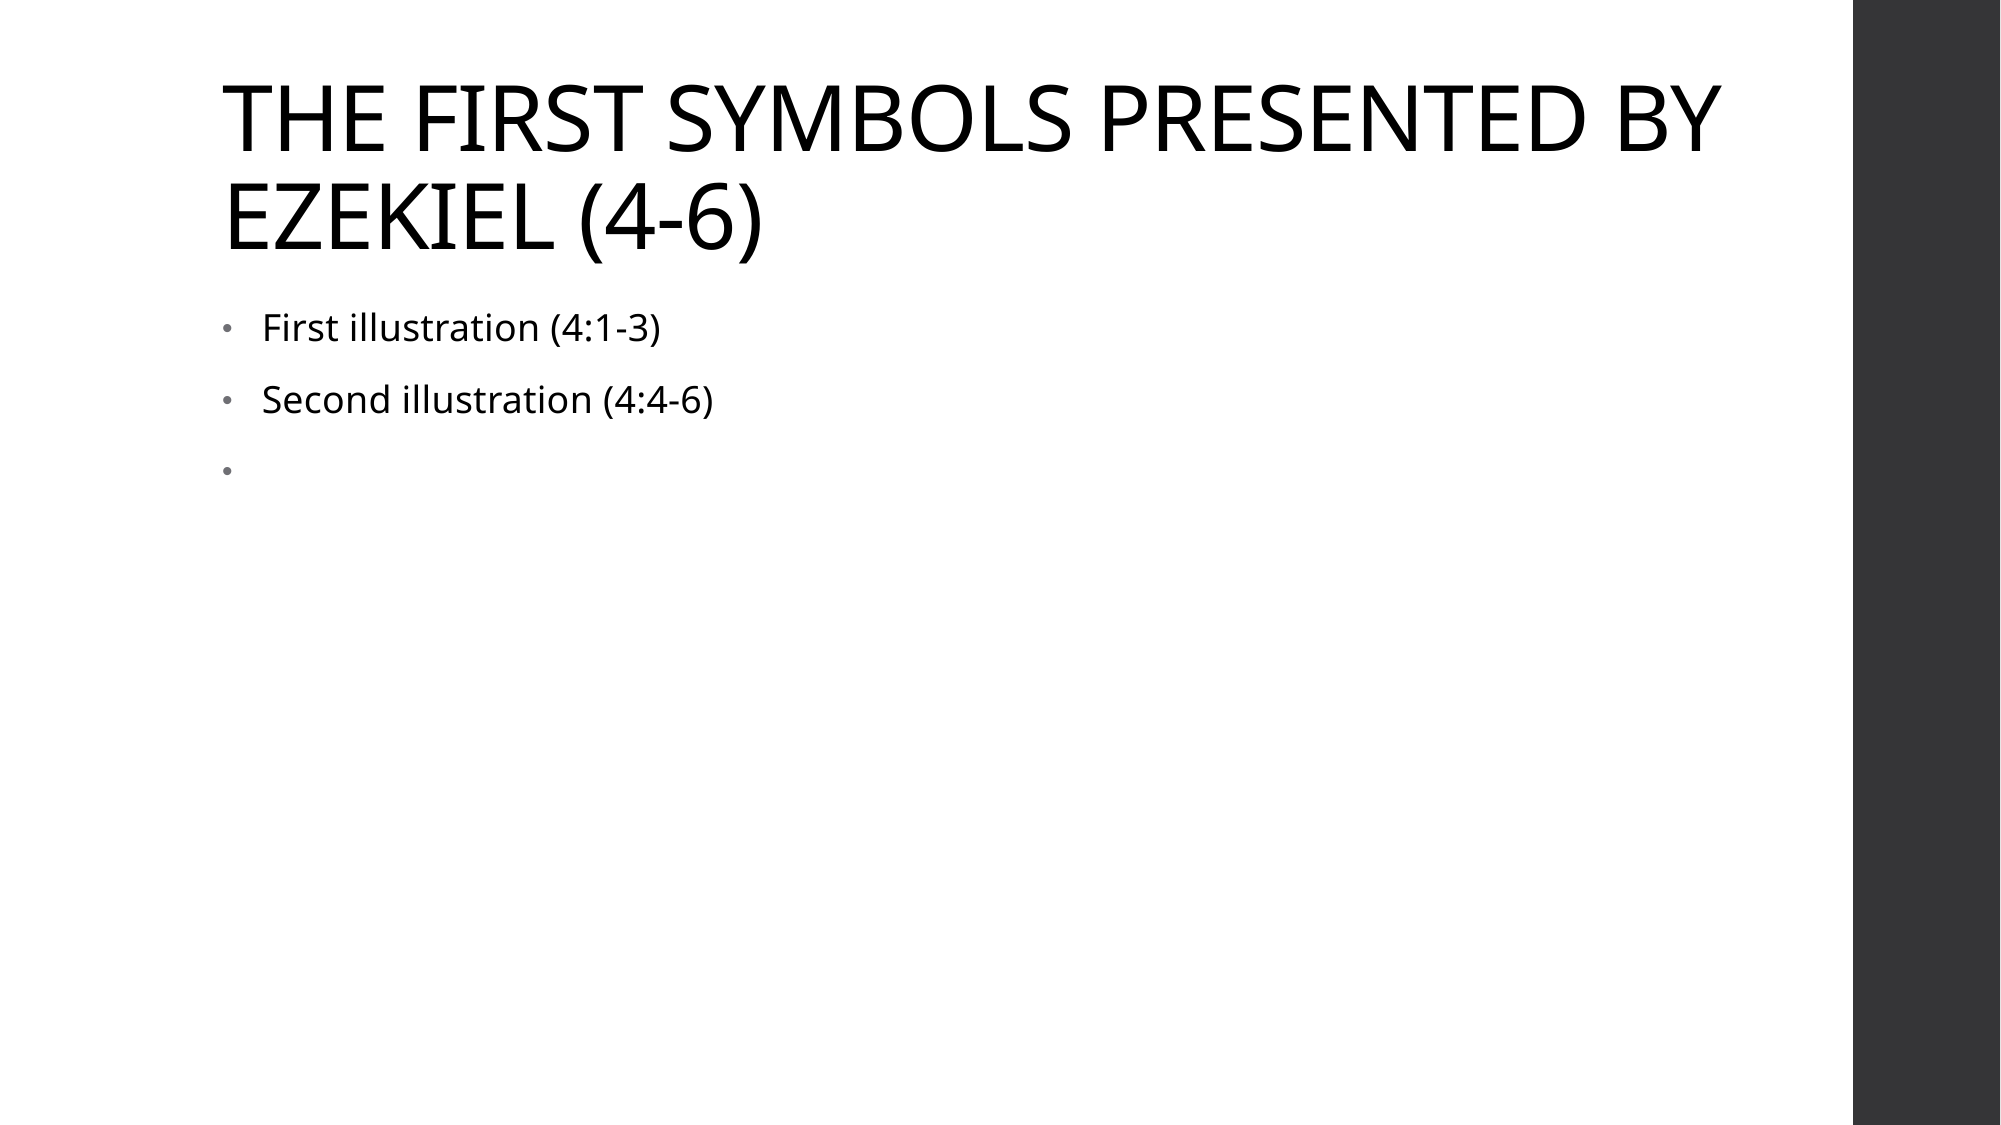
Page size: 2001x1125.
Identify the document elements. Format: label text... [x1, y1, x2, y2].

list First illustration (4:1-3) Second illustration (4:4-6) [206, 299, 1617, 1014]
title THE FIRST SYMBOLS PRESENTED BY EZEKIEL (4-6) [206, 60, 1797, 278]
